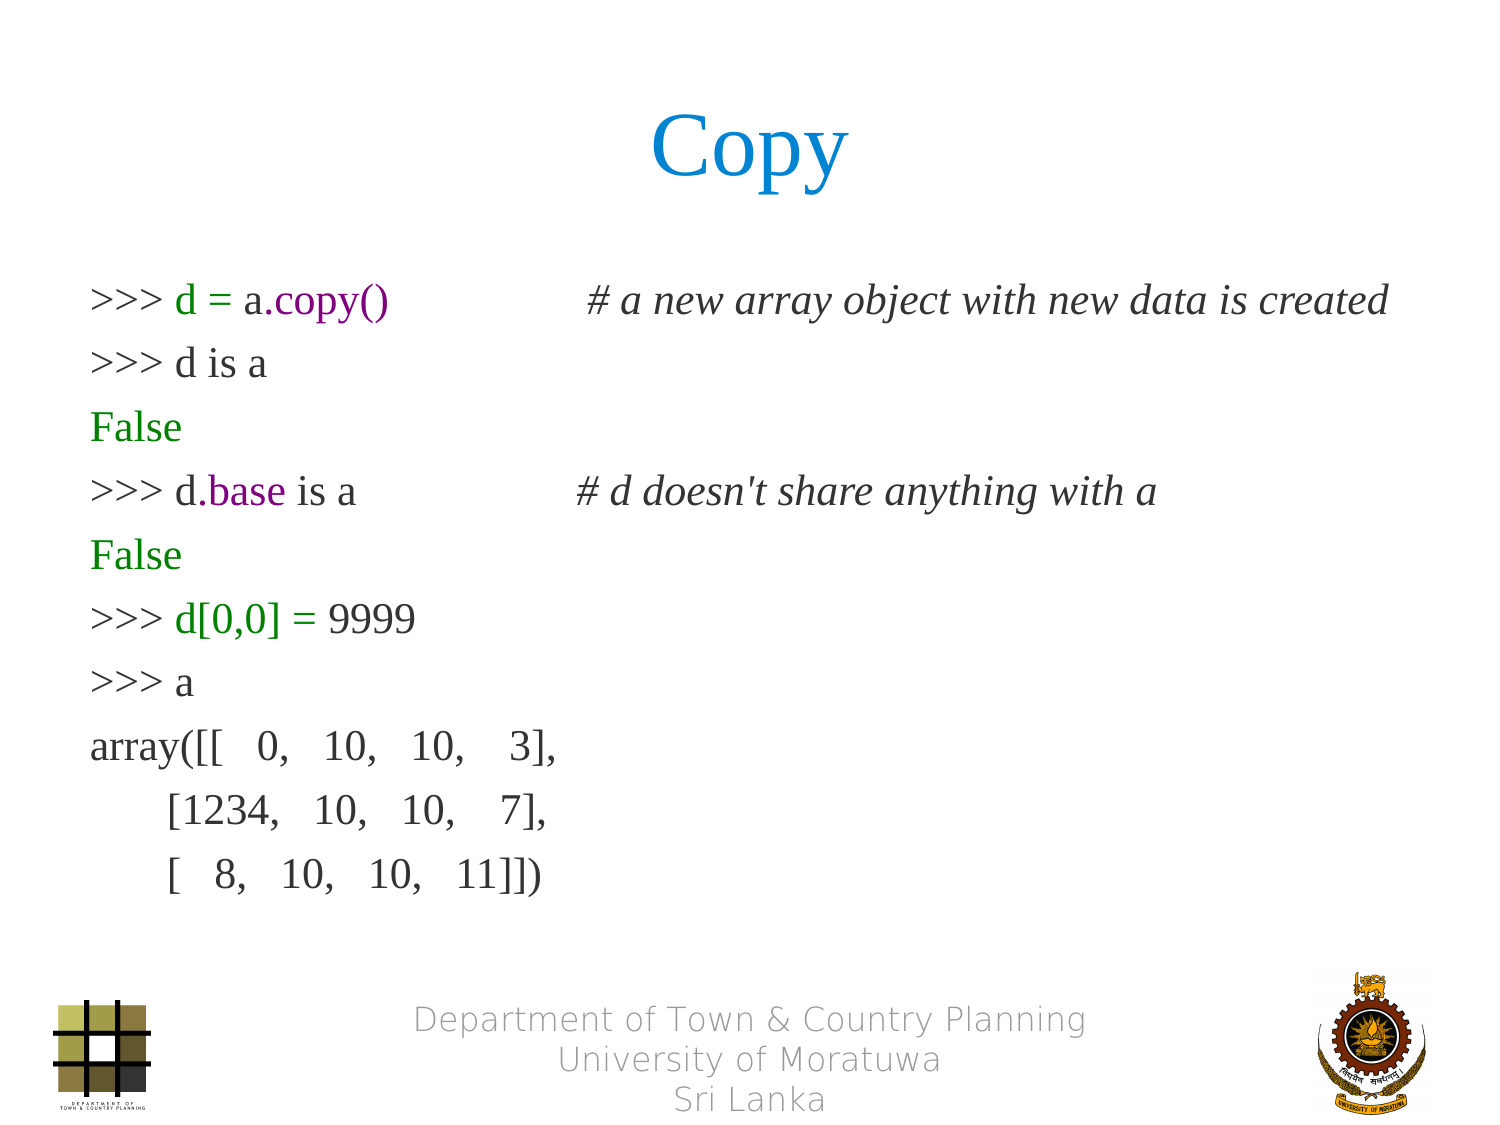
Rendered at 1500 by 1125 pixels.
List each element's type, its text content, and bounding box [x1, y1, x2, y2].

title Copy [75, 45, 1426, 233]
picture [53, 1000, 151, 1110]
picture [1312, 966, 1435, 1125]
list >>> d = a.copy() # a new array object with new data is created >>> d is a False >>> d.base is a # d doesn't share anything with a False >>> d[0,0] = 9999 >>> a array([[ 0, 10, 10, 3], [1234, 10, 10, 7], [ 8, 10, 10, 11]]) [75, 262, 1426, 916]
